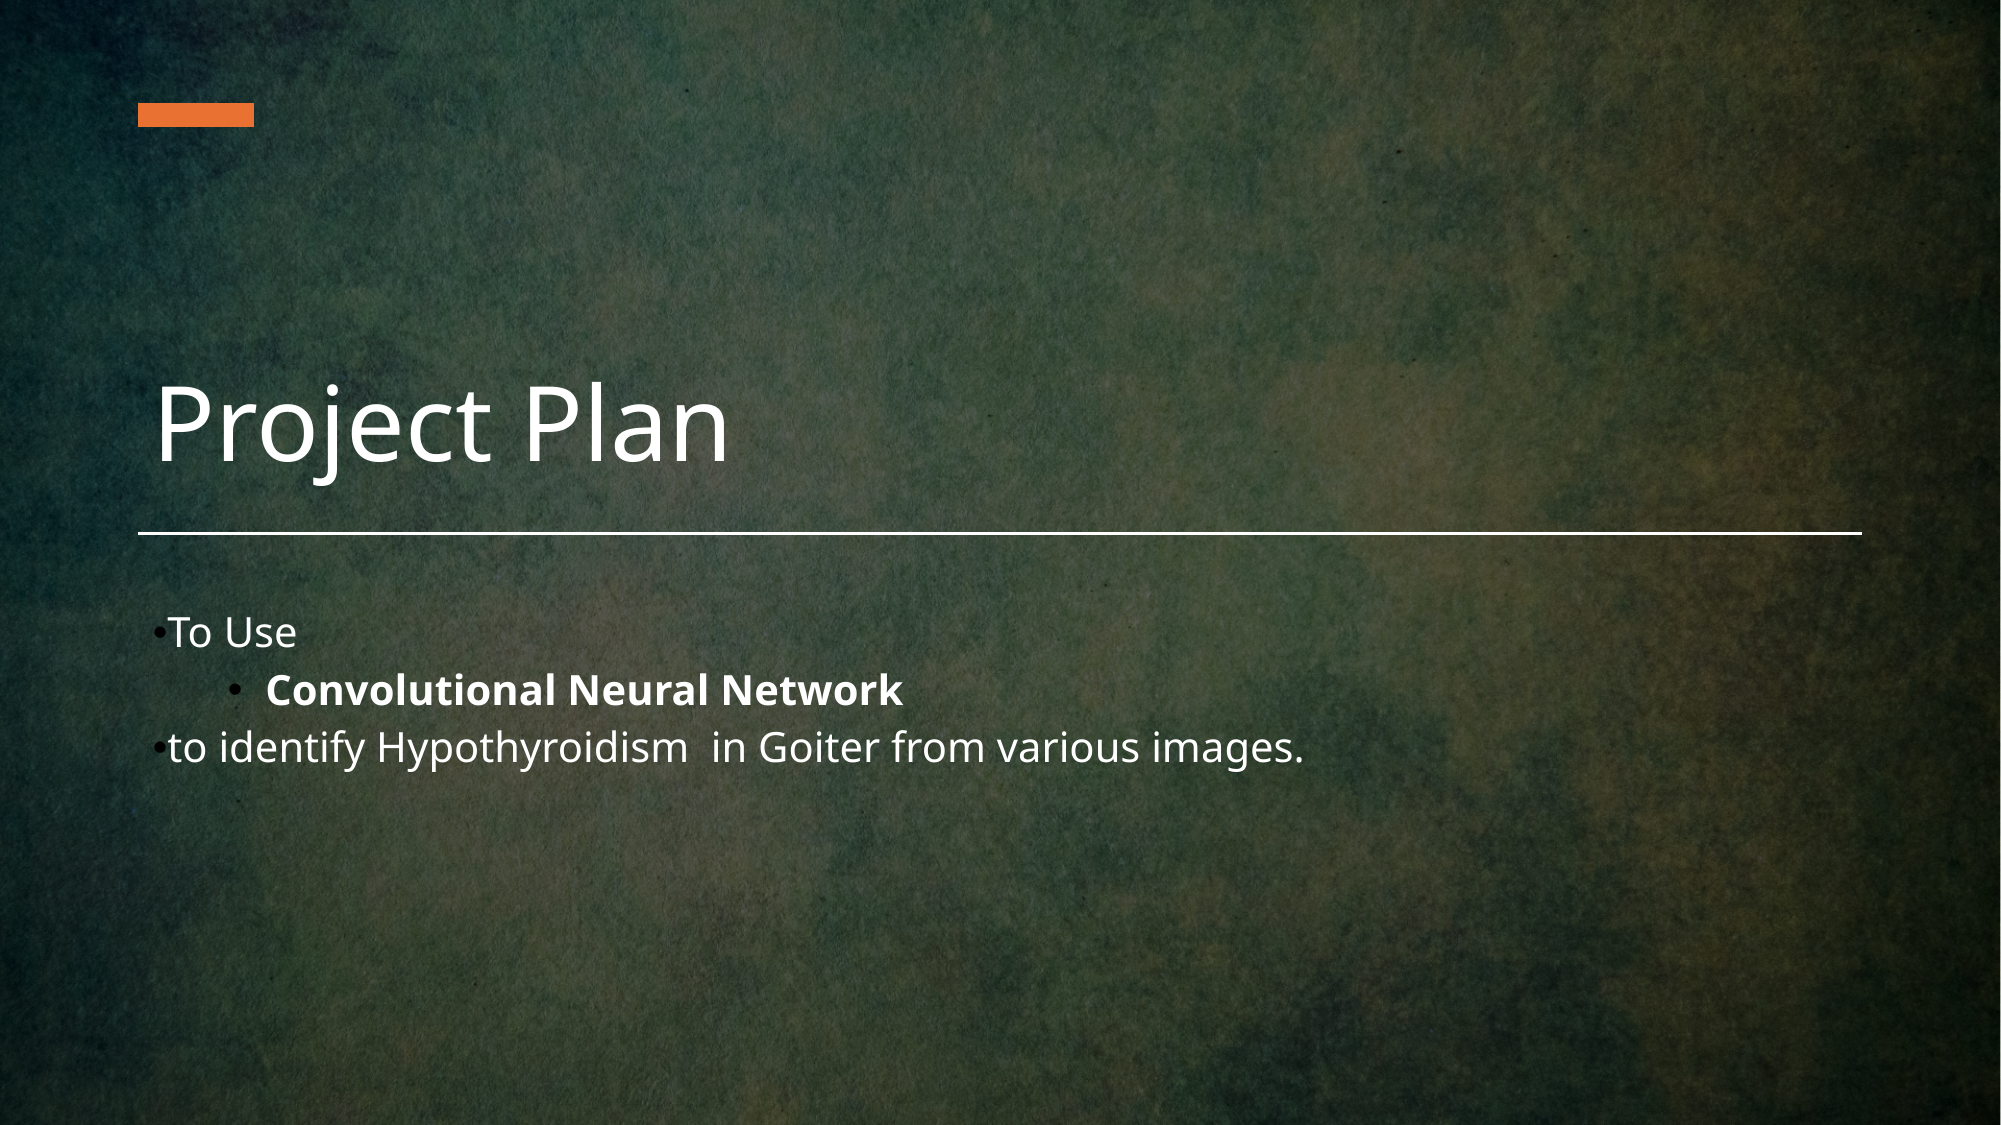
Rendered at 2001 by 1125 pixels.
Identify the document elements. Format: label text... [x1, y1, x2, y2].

picture [0, 0, 2000, 1125]
text_box To Use Convolutional Neural Network to identify Hypothyroidism in Goiter from various images. [138, 604, 1862, 1043]
text_box Project Plan [138, 154, 1862, 492]
text_box [138, 103, 254, 127]
